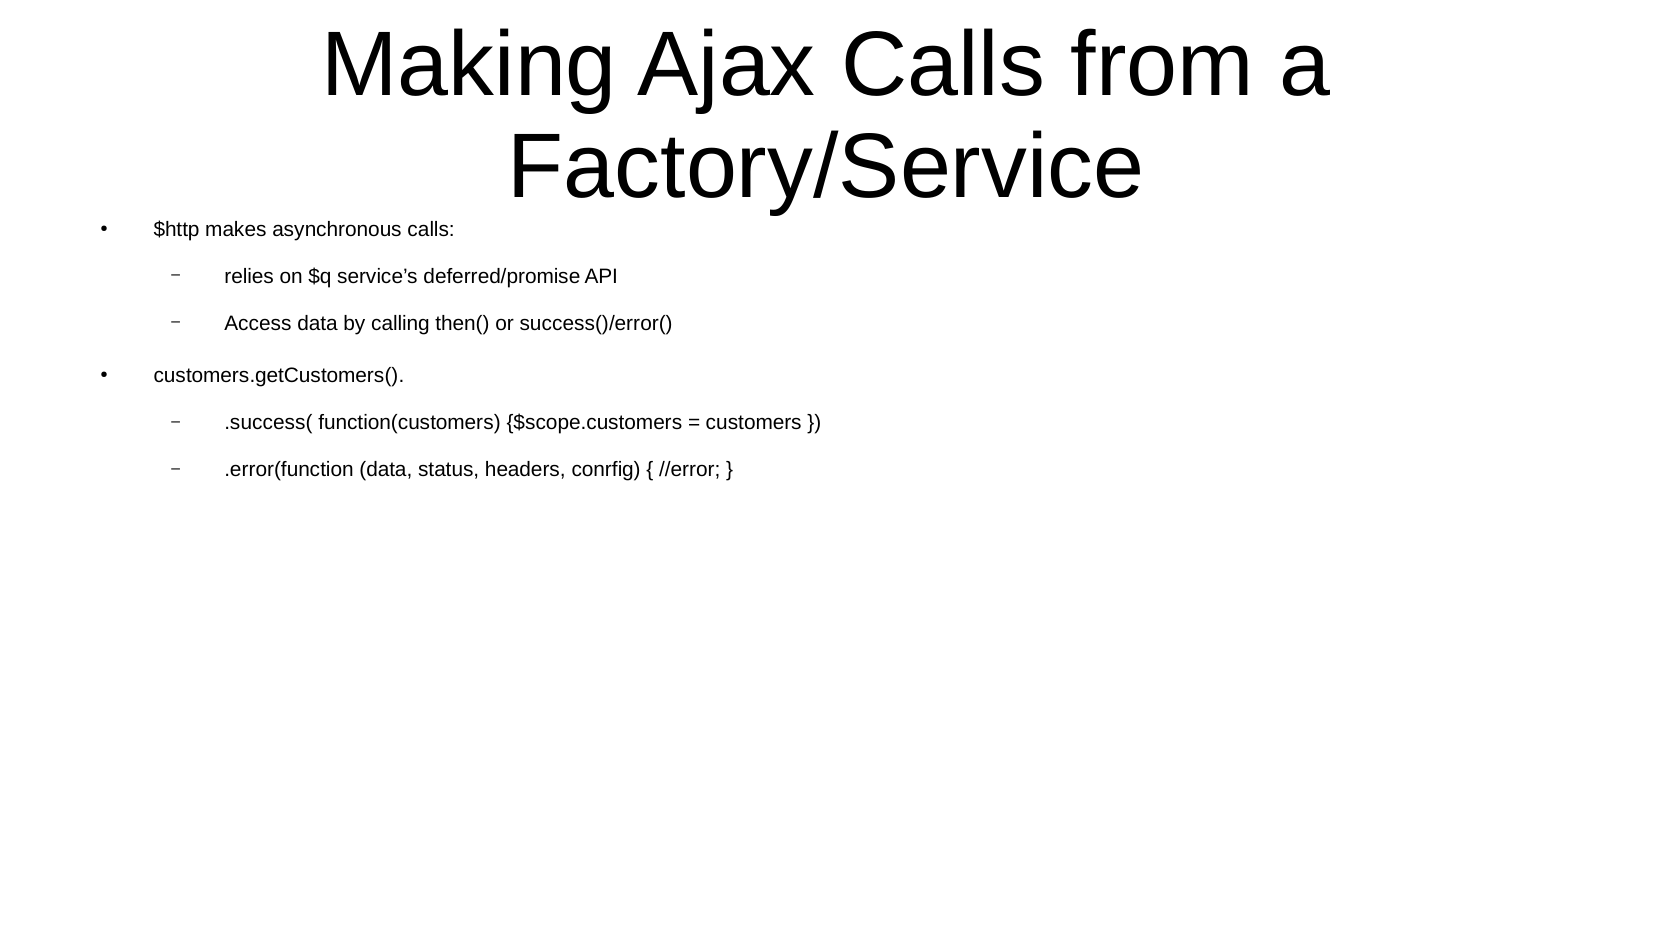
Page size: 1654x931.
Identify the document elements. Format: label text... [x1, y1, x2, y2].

list $http makes asynchronous calls: relies on $q service’s deferred/promise API Access data by calling then() or success()/error() customers.getCustomers(). .success( function(customers) {$scope.customers = customers }) .error(function (data, status, headers, conrfig) { //error; } [82, 217, 1576, 901]
title Making Ajax Calls from a Factory/Service [82, 12, 1571, 217]
